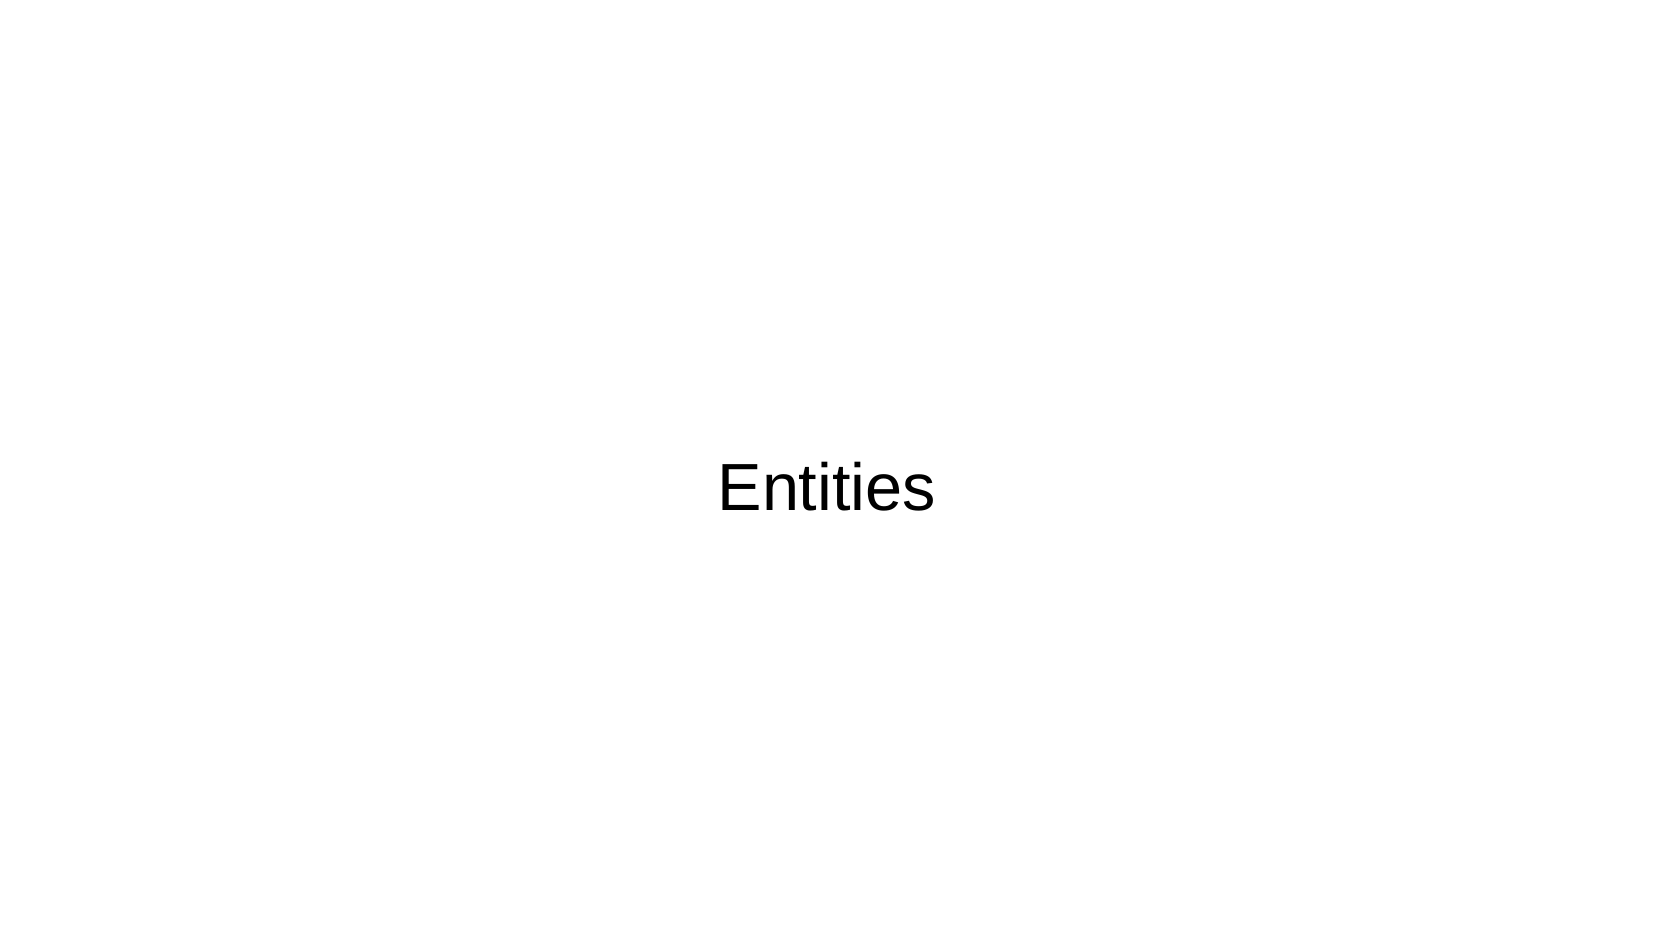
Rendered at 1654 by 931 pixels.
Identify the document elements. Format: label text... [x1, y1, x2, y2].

subtitle Entities [82, 217, 1571, 758]
